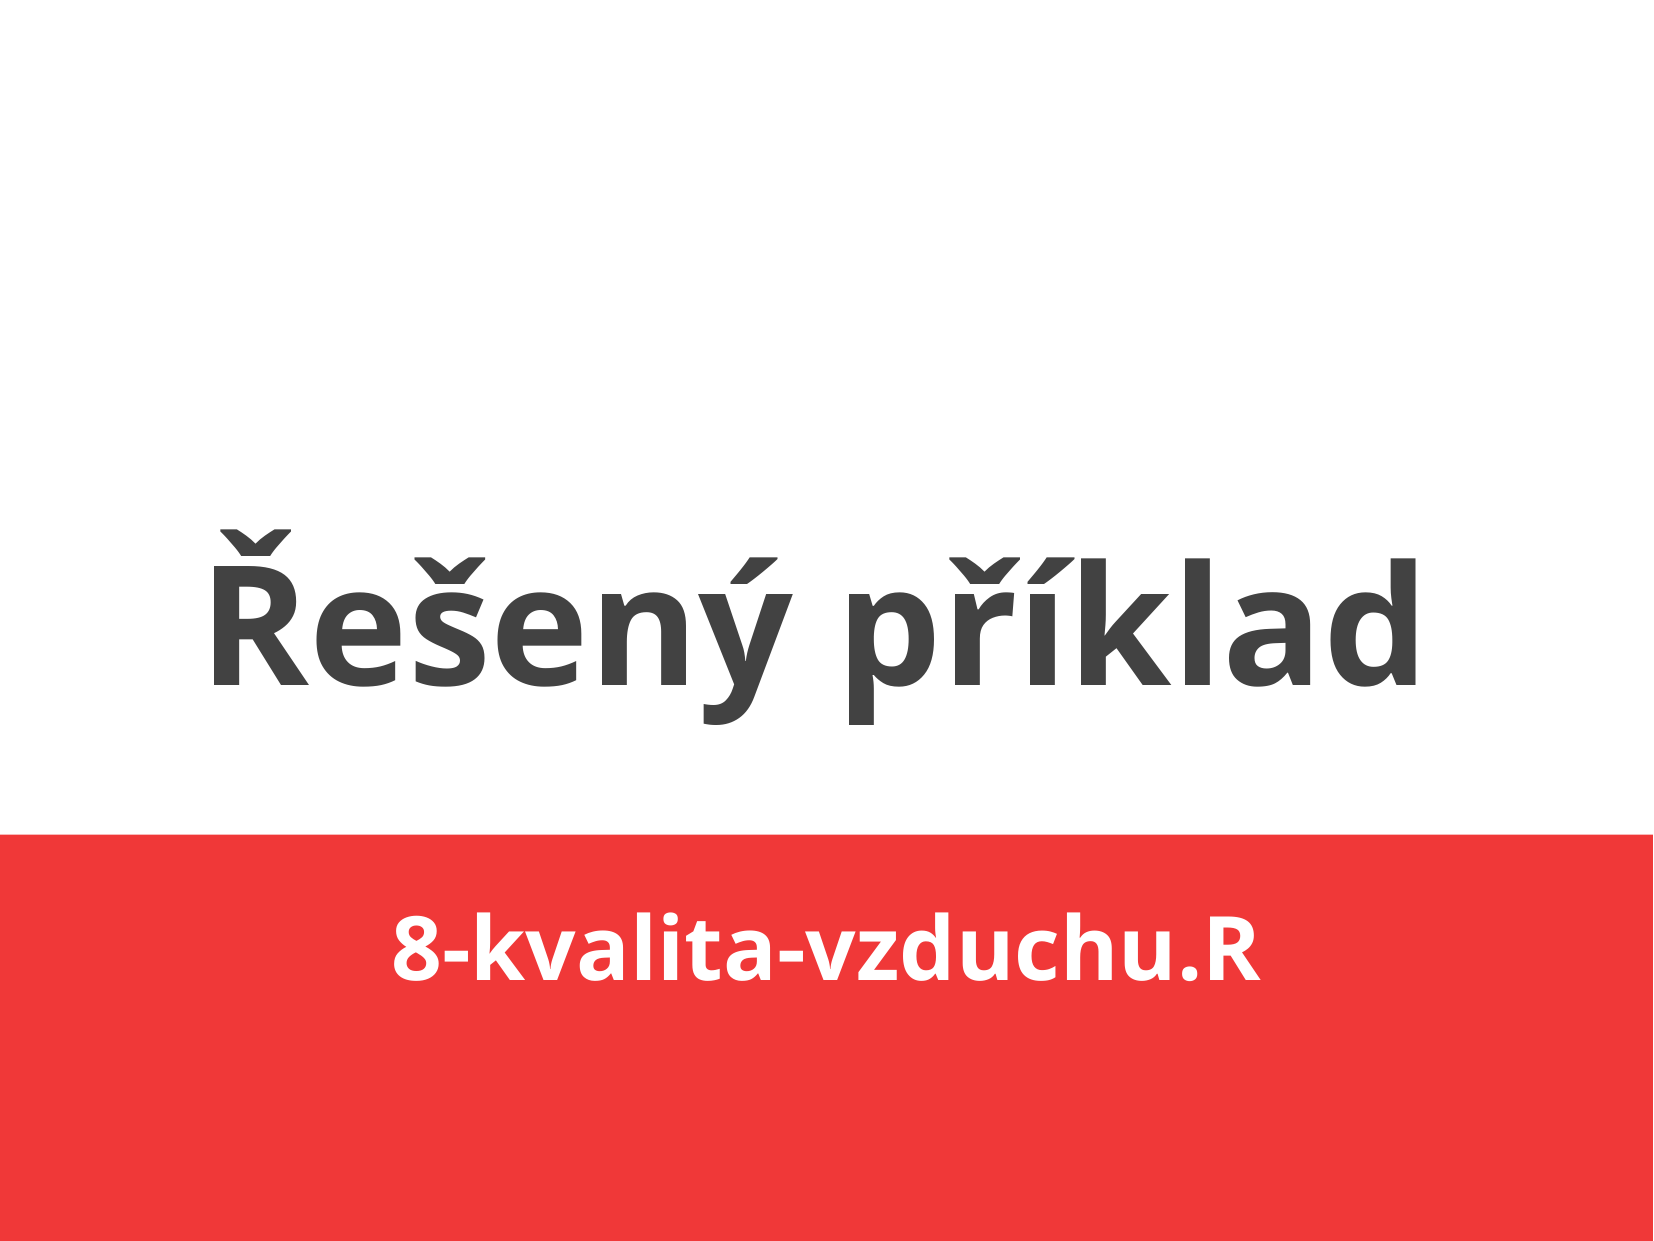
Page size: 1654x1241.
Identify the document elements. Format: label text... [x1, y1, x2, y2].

title Řešený příklad [70, 430, 1559, 812]
subtitle 8-kvalita-vzduchu.R [82, 841, 1571, 1050]
